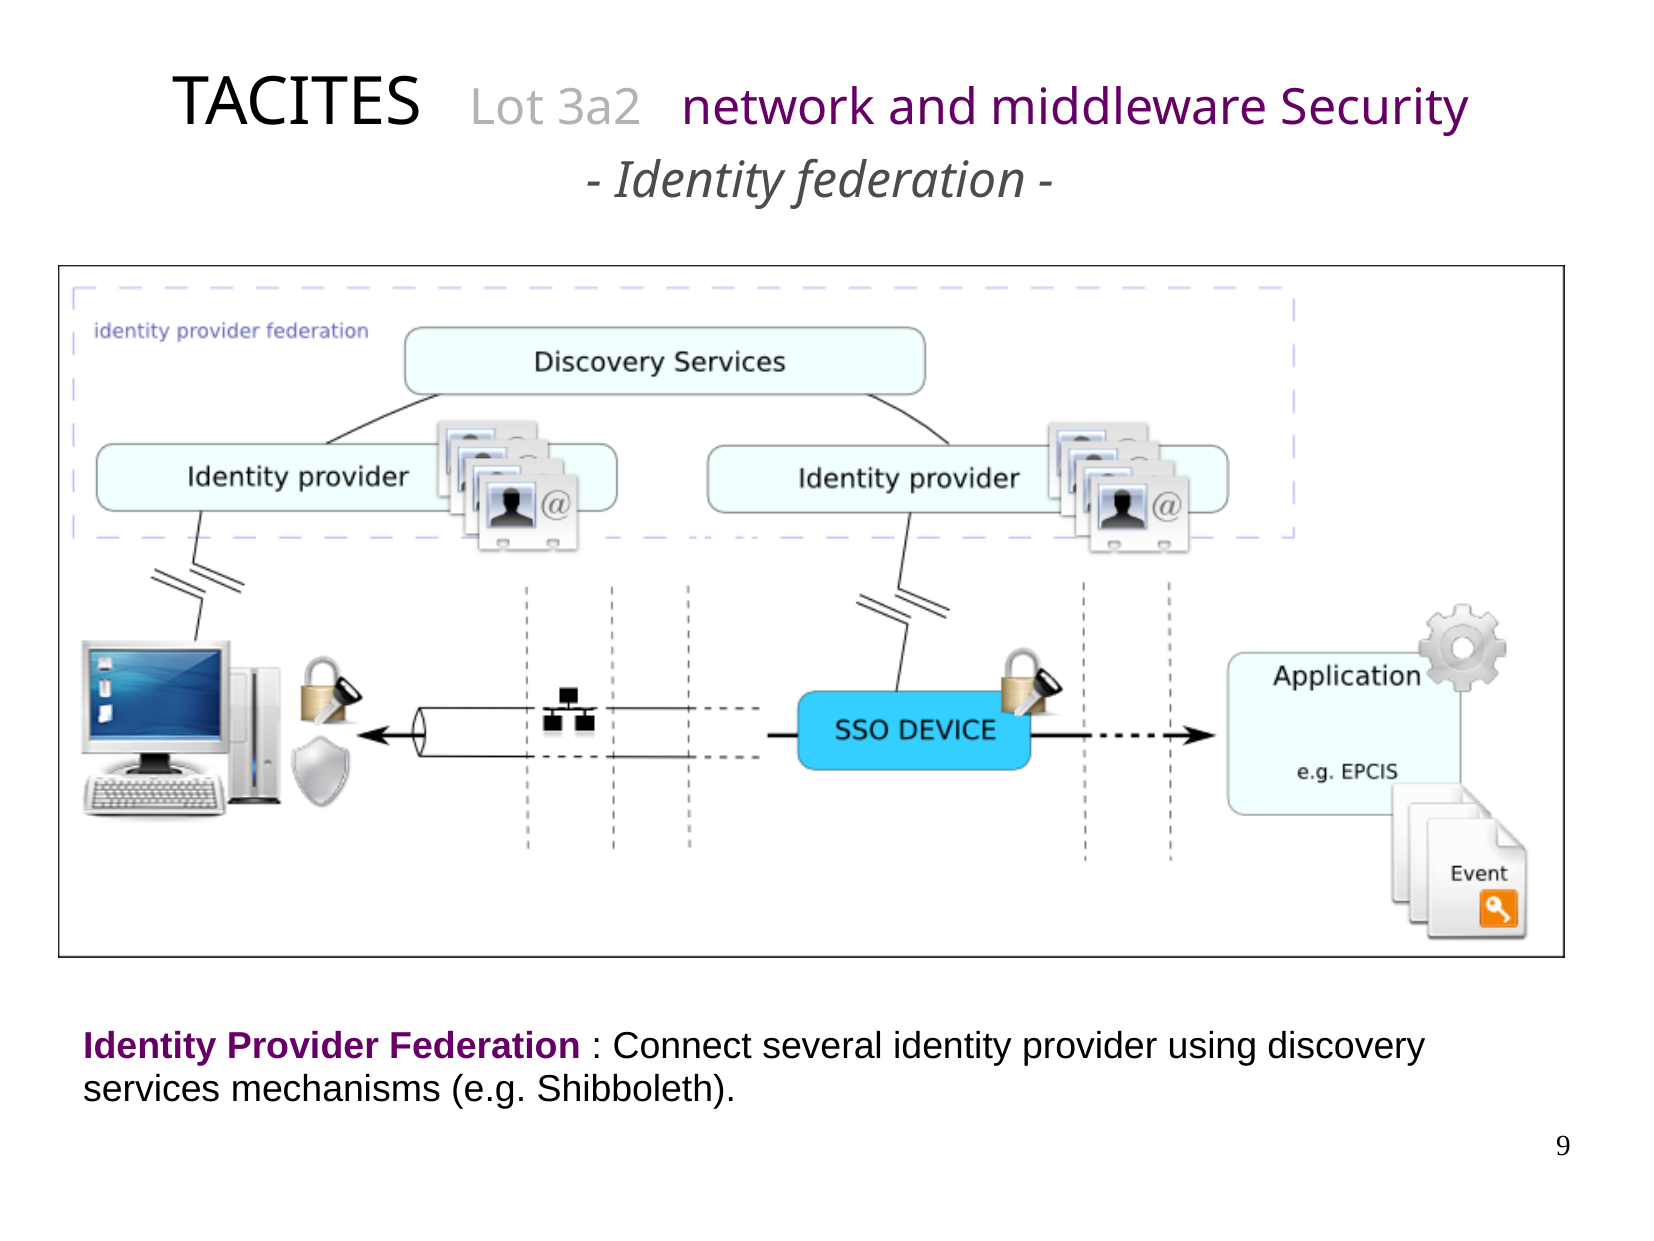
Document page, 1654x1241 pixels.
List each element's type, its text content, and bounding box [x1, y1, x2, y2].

text_box Identity Provider Federation : Connect several identity provider using discovery services mechanisms (e.g. Shibboleth). [68, 1017, 1575, 1120]
title TACITES Lot 3a2 network and middleware Security - Identity federation - [76, 27, 1566, 239]
picture [58, 265, 1565, 958]
